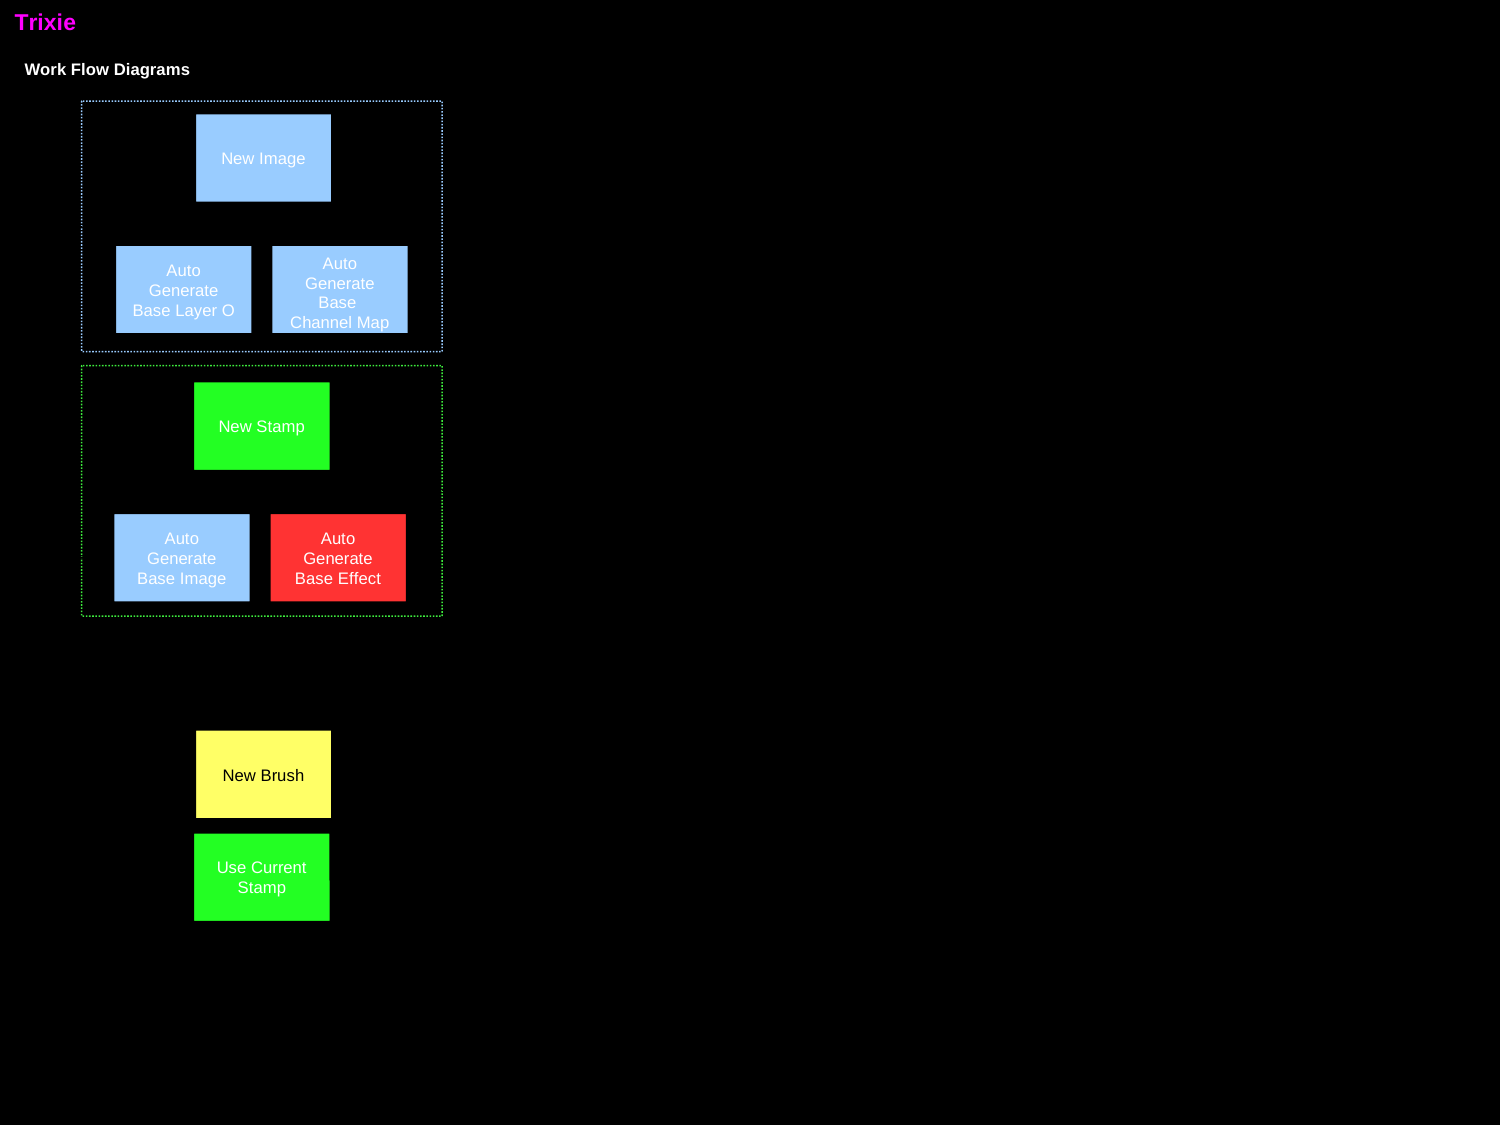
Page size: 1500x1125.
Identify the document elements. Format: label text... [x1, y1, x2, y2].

text_box New Stamp [193, 381, 331, 471]
text_box Trixie [0, 0, 97, 43]
text_box Auto Generate Base Effect [269, 513, 407, 603]
text_box Auto Generate Base Layer O [115, 245, 253, 334]
text_box Auto Generate Base Channel Map [271, 245, 409, 334]
text_box Auto Generate Base Image [113, 513, 251, 603]
text_box Work Flow Diagrams [9, 50, 206, 87]
text_box New Brush [195, 729, 333, 819]
text_box Use Current Stamp [193, 832, 331, 922]
text_box New Image [195, 113, 333, 203]
